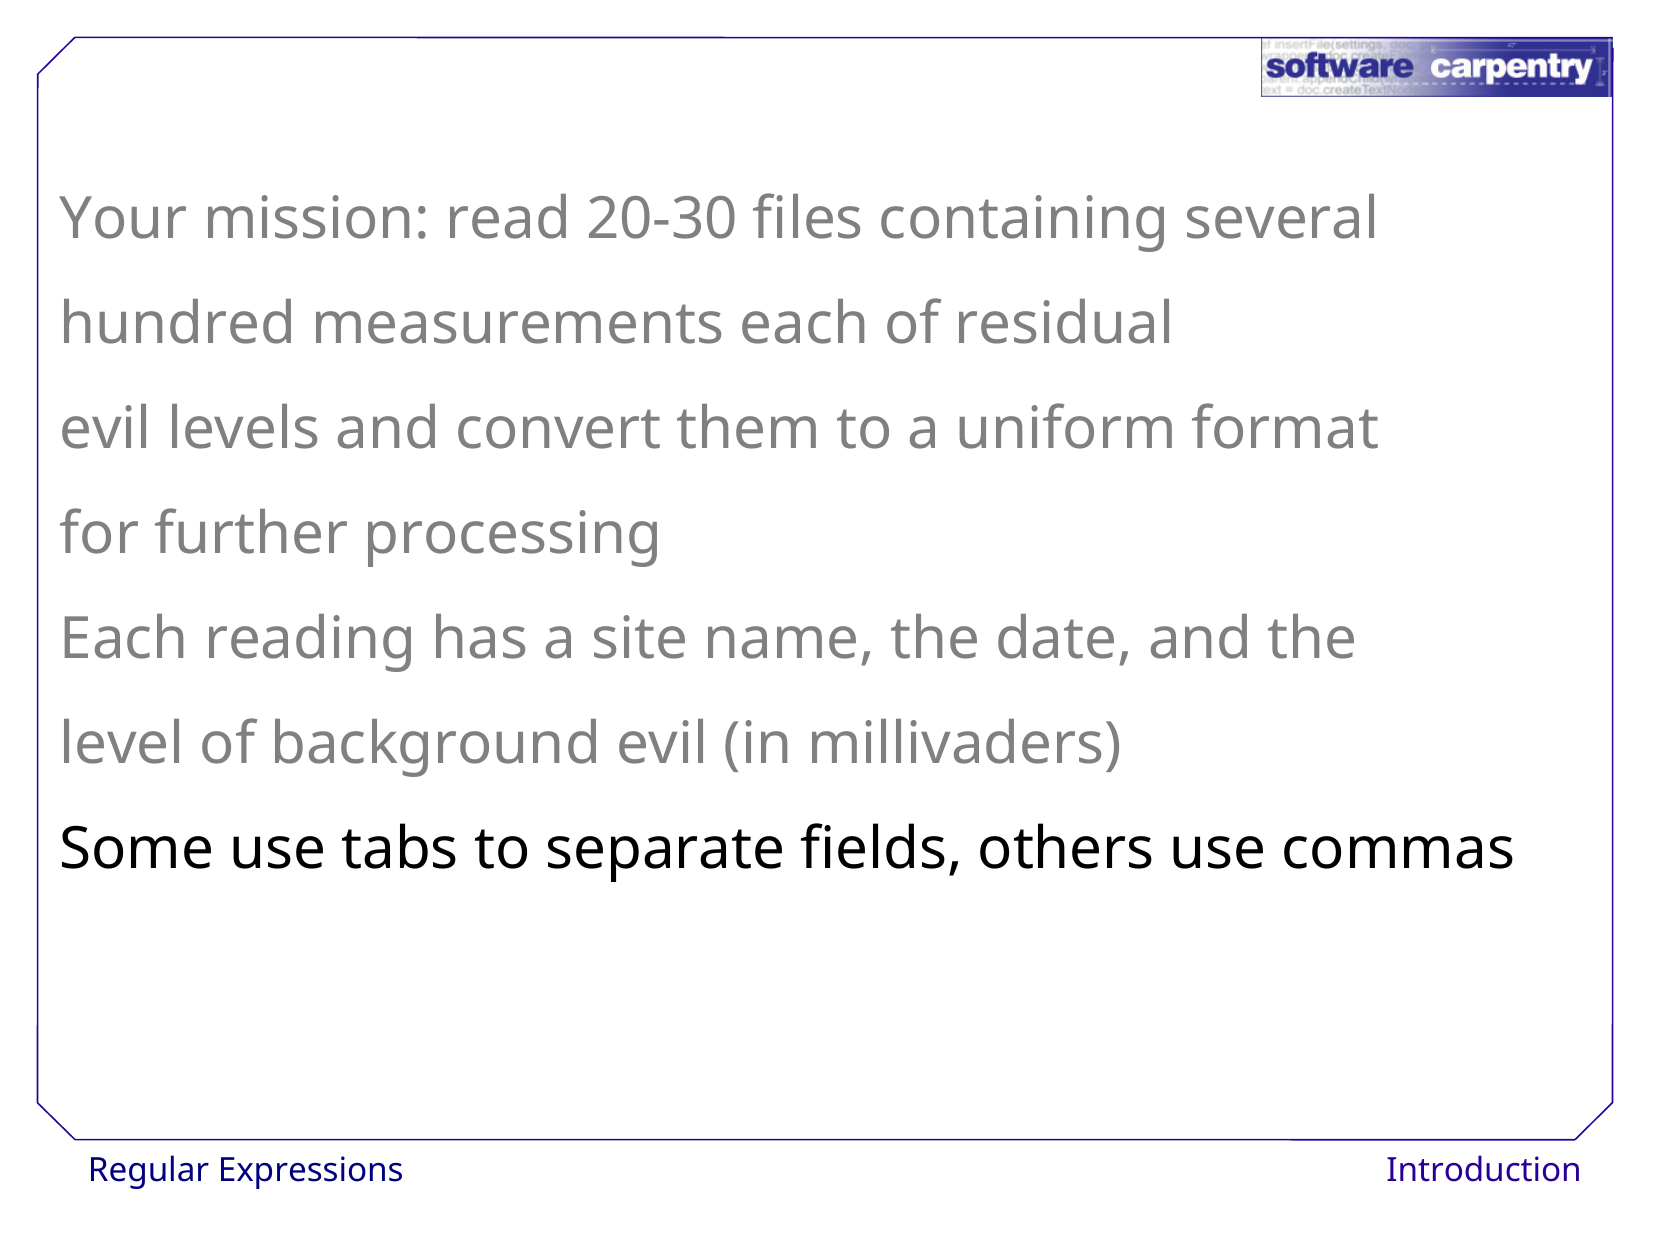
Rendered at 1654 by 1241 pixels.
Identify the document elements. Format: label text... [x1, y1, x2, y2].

picture [1261, 39, 1613, 97]
text_box Your mission: read 20-30 files containing several hundred measurements each of residual evil levels and convert them to a uniform format for further processing Each reading has a site name, the date, and the level of background evil (in millivaders) Some use tabs to separate fields, others use commas [45, 138, 1654, 889]
